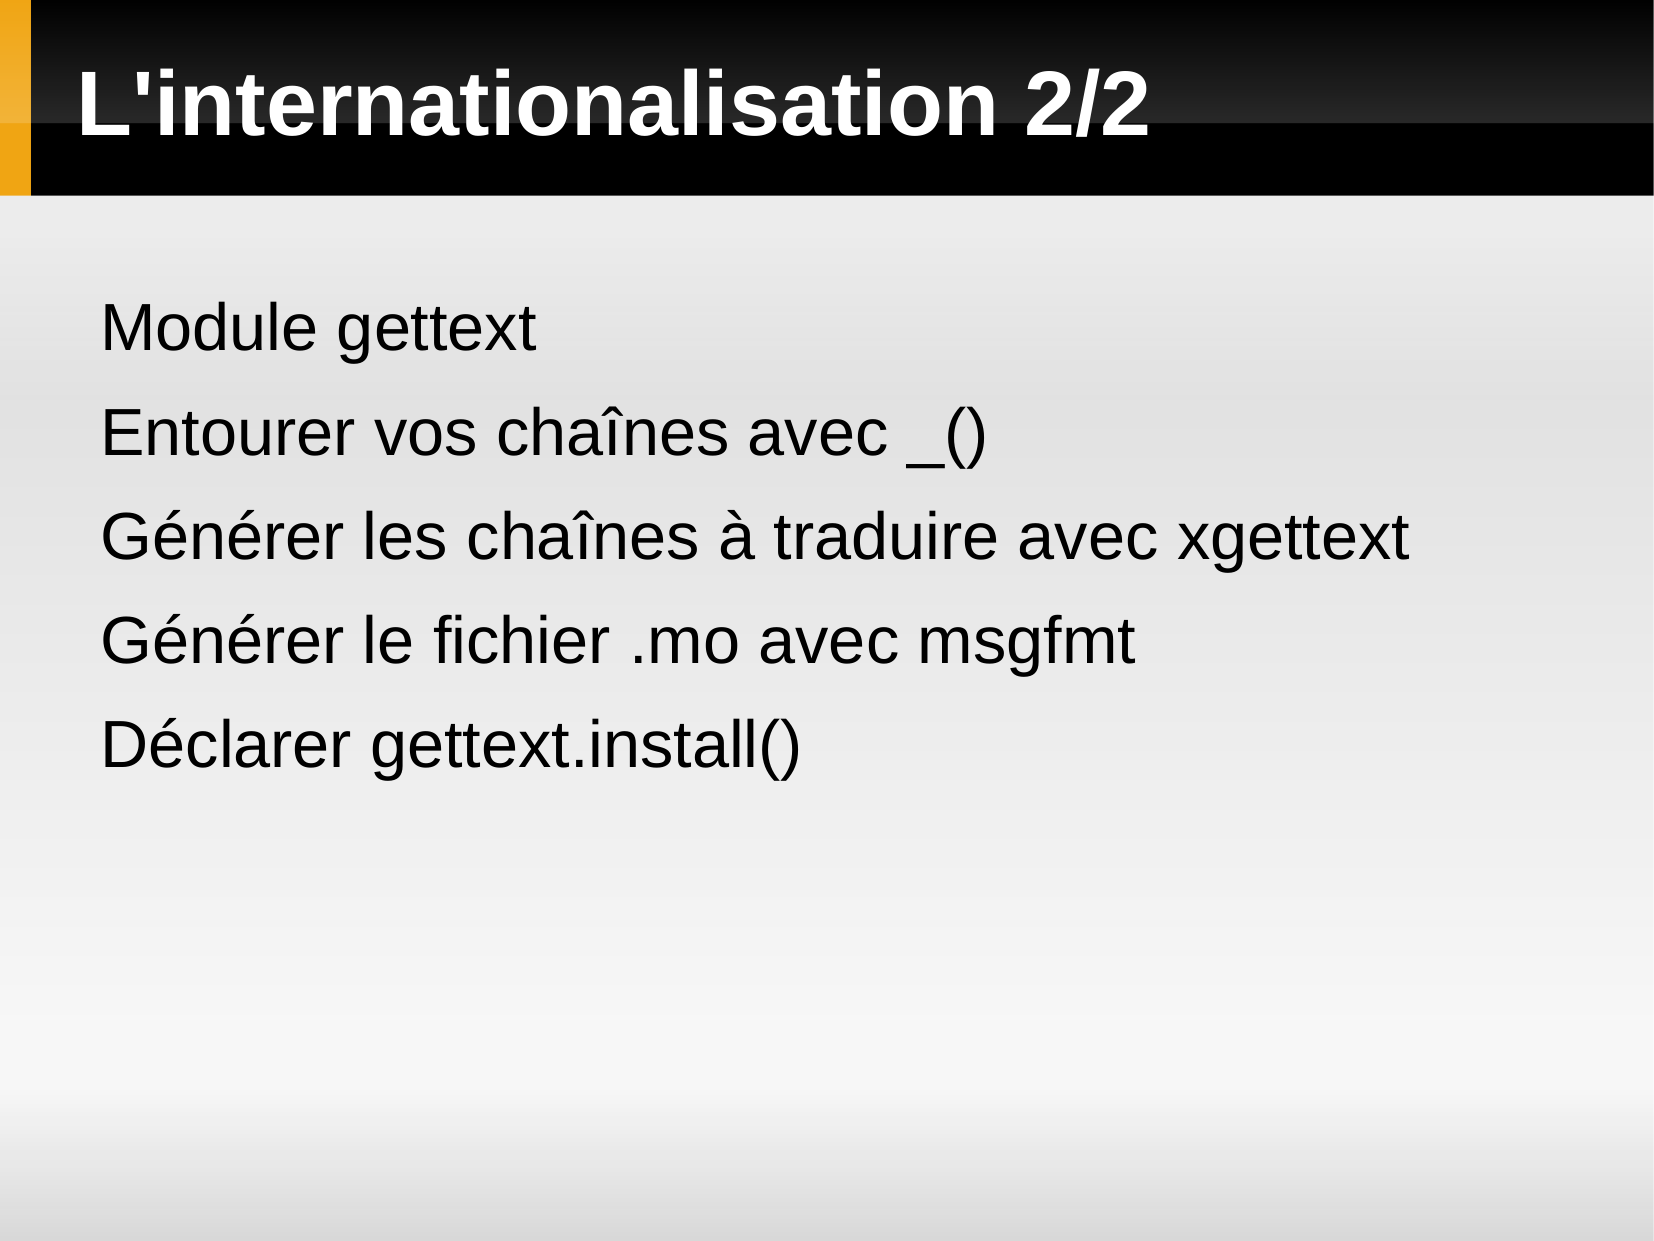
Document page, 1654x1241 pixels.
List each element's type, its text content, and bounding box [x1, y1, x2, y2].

list Module gettext Entourer vos chaînes avec _() Générer les chaînes à traduire avec xgettext Générer le fichier .mo avec msgfmt Déclarer gettext.install() [82, 290, 1571, 1094]
picture [0, 0, 1654, 1241]
title L'internationalisation 2/2 [76, 7, 1565, 200]
